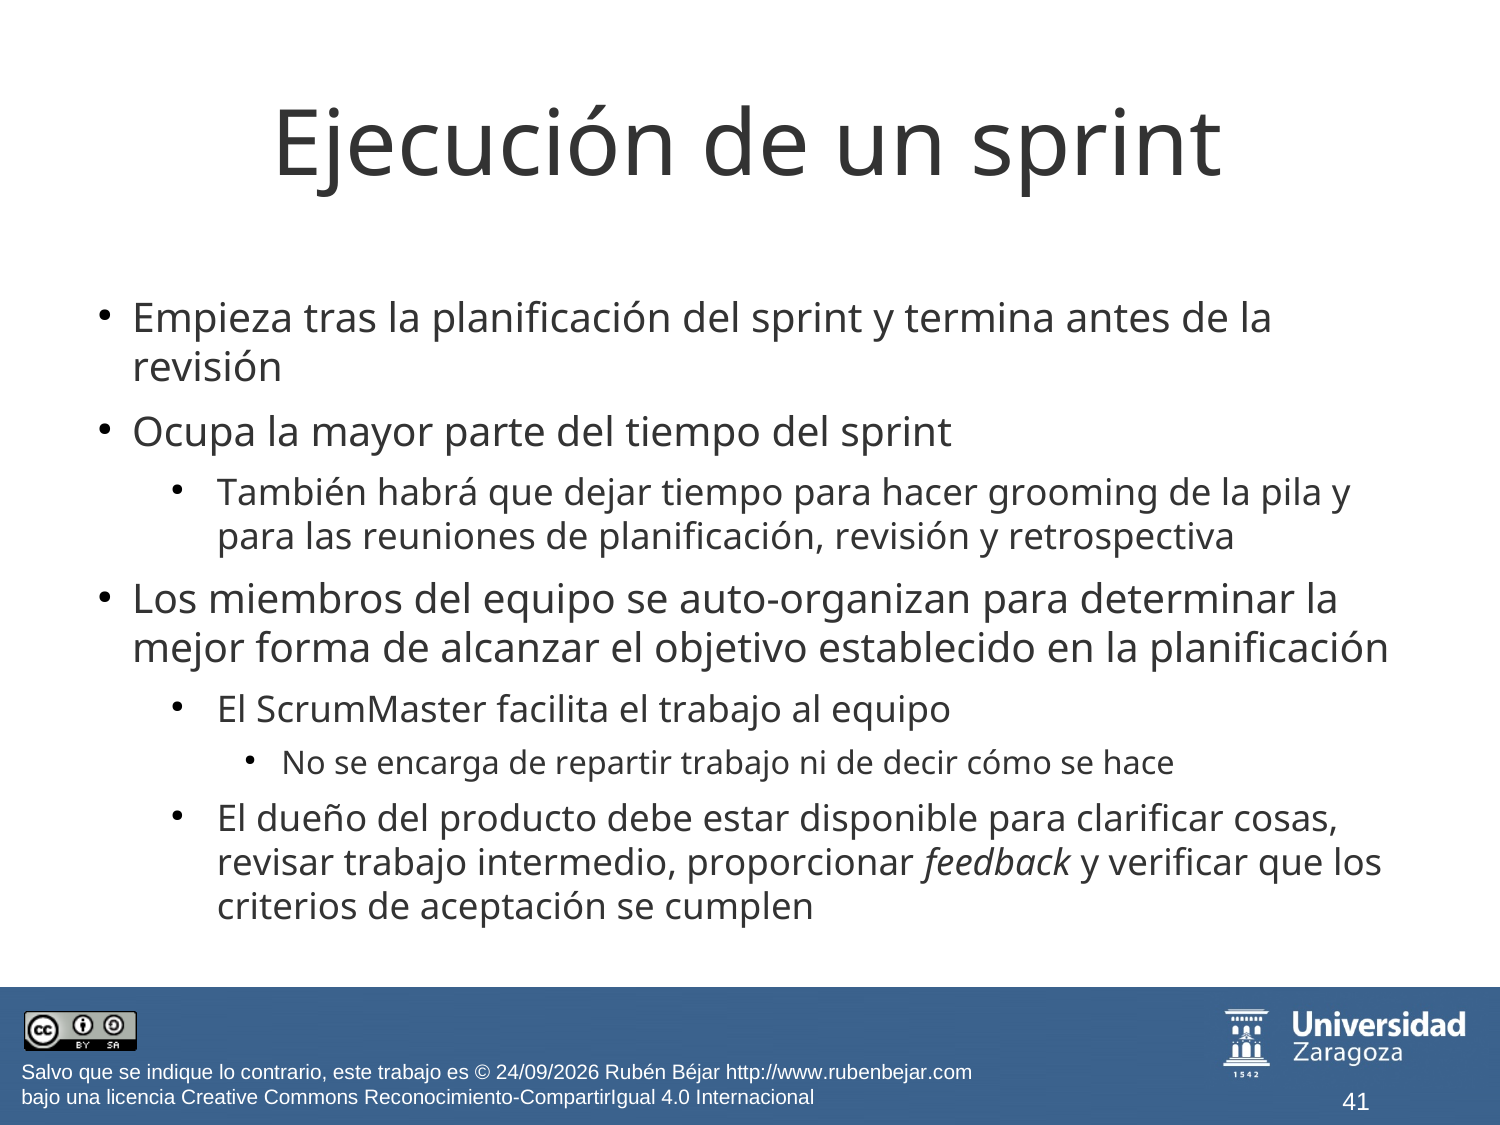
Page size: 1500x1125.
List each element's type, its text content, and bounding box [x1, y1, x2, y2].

list Empieza tras la planificación del sprint y termina antes de la revisión Ocupa la mayor parte del tiempo del sprint También habrá que dejar tiempo para hacer grooming de la pila y para las reuniones de planificación, revisión y retrospectiva Los miembros del equipo se auto-organizan para determinar la mejor forma de alcanzar el objetivo establecido en la planificación El ScrumMaster facilita el trabajo al equipo No se encarga de repartir trabajo ni de decir cómo se hace El dueño del producto debe estar disponible para clarificar cosas, revisar trabajo intermedio, proporcionar feedback y verificar que los criterios de aceptación se cumplen [82, 283, 1418, 957]
title Ejecución de un sprint [74, 21, 1420, 257]
picture [0, 987, 1500, 1125]
